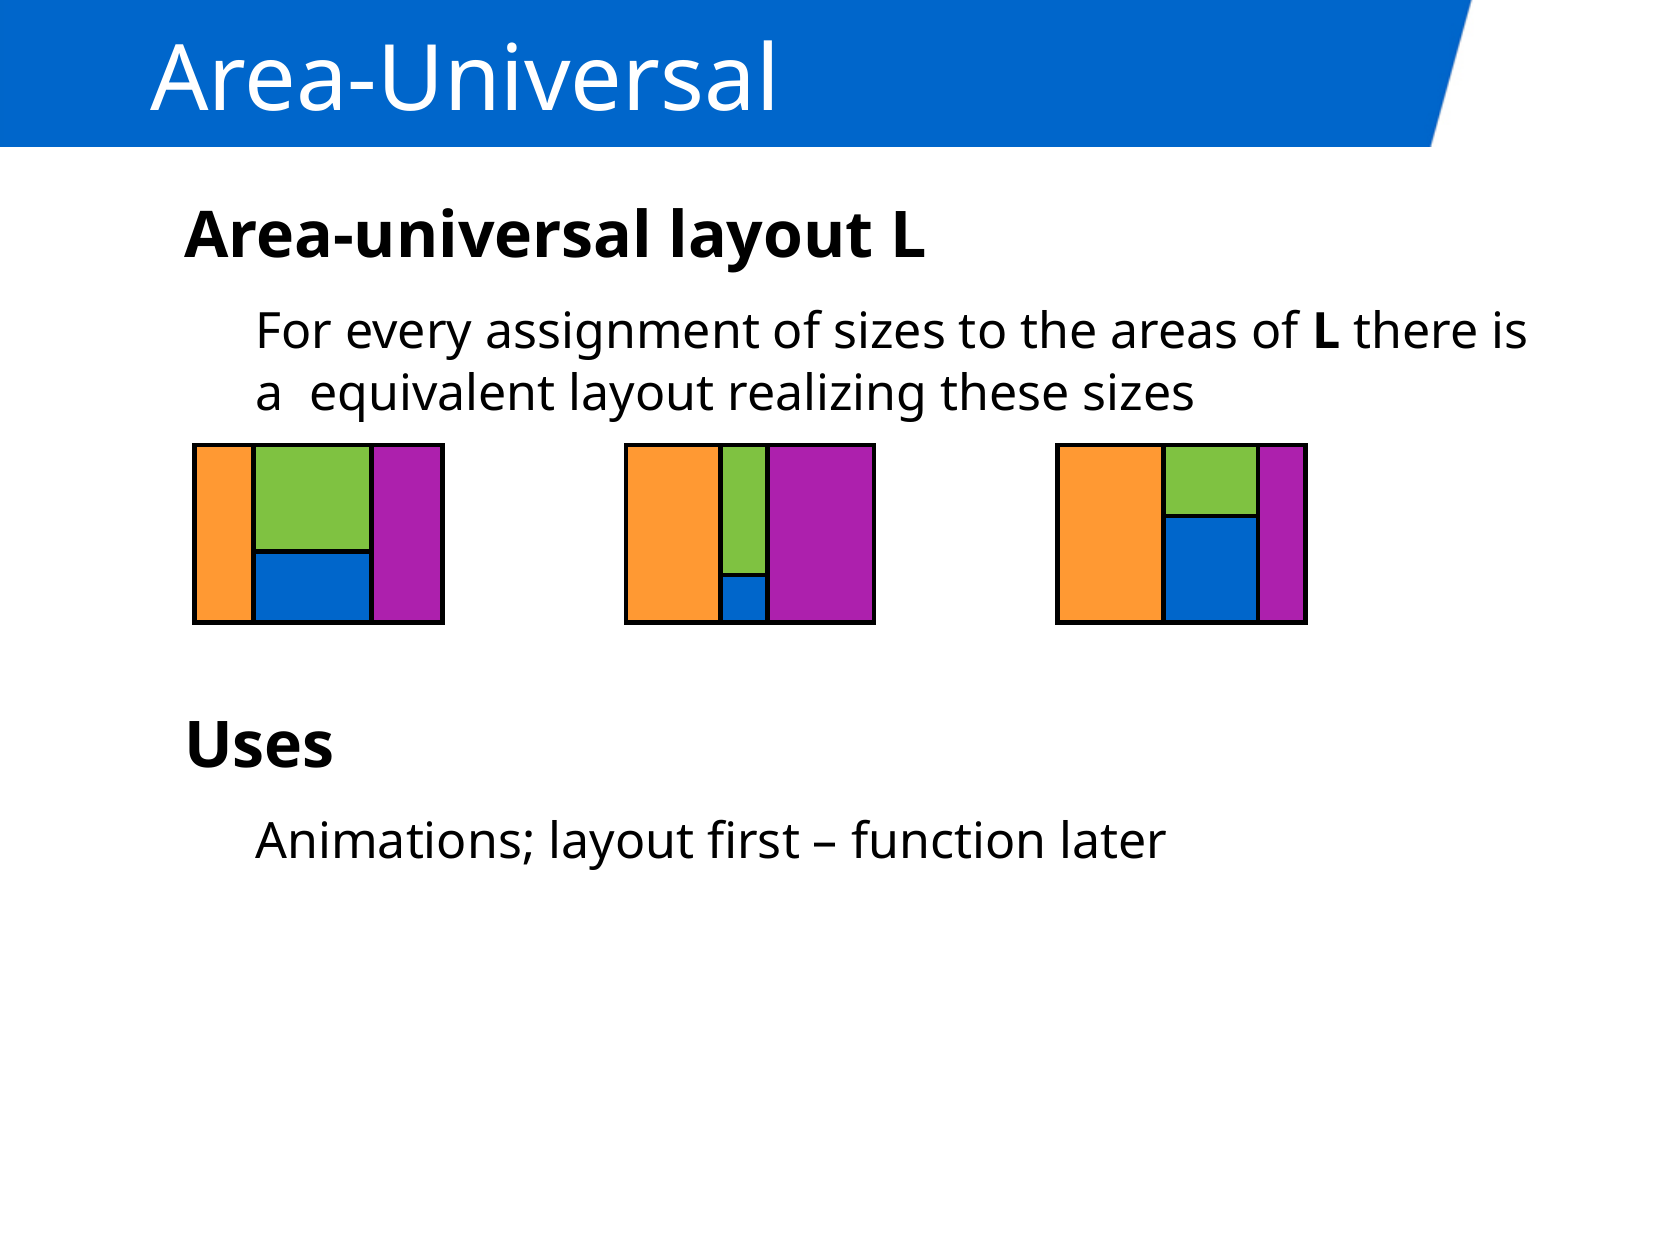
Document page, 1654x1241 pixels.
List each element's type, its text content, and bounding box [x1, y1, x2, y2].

text_box [1057, 444, 1306, 623]
text_box [626, 444, 874, 623]
list Area-universal layout L For every assignment of sizes to the areas of L there is a equivalent layout realizing these sizes [113, 195, 1540, 635]
title Area-Universal [150, 15, 1456, 136]
text_box [194, 444, 443, 623]
list Uses Animations; layout first – function later [113, 705, 1540, 1117]
picture [0, 0, 1474, 147]
